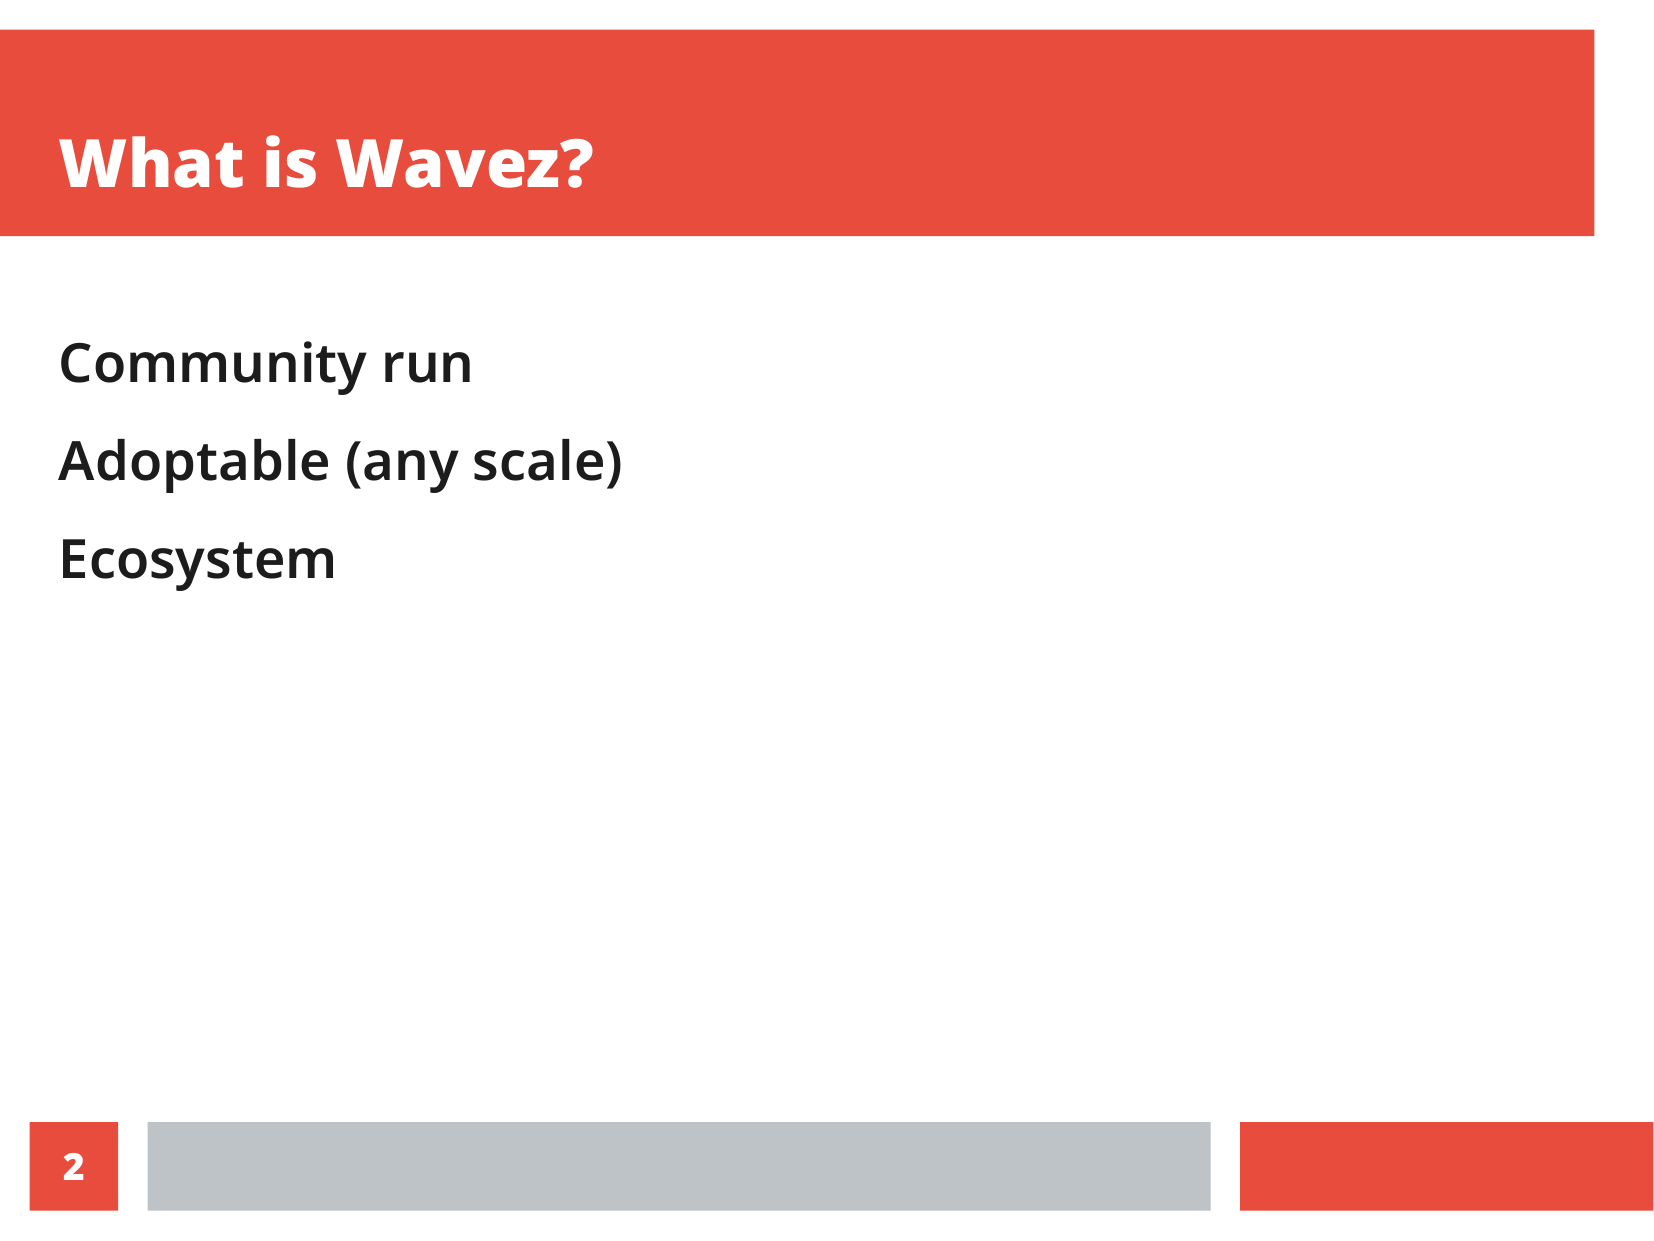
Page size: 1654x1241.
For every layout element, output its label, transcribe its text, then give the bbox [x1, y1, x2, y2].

title What is Wavez? [59, 59, 1595, 207]
list Community run Adoptable (any scale) Ecosystem [59, 324, 1565, 1093]
